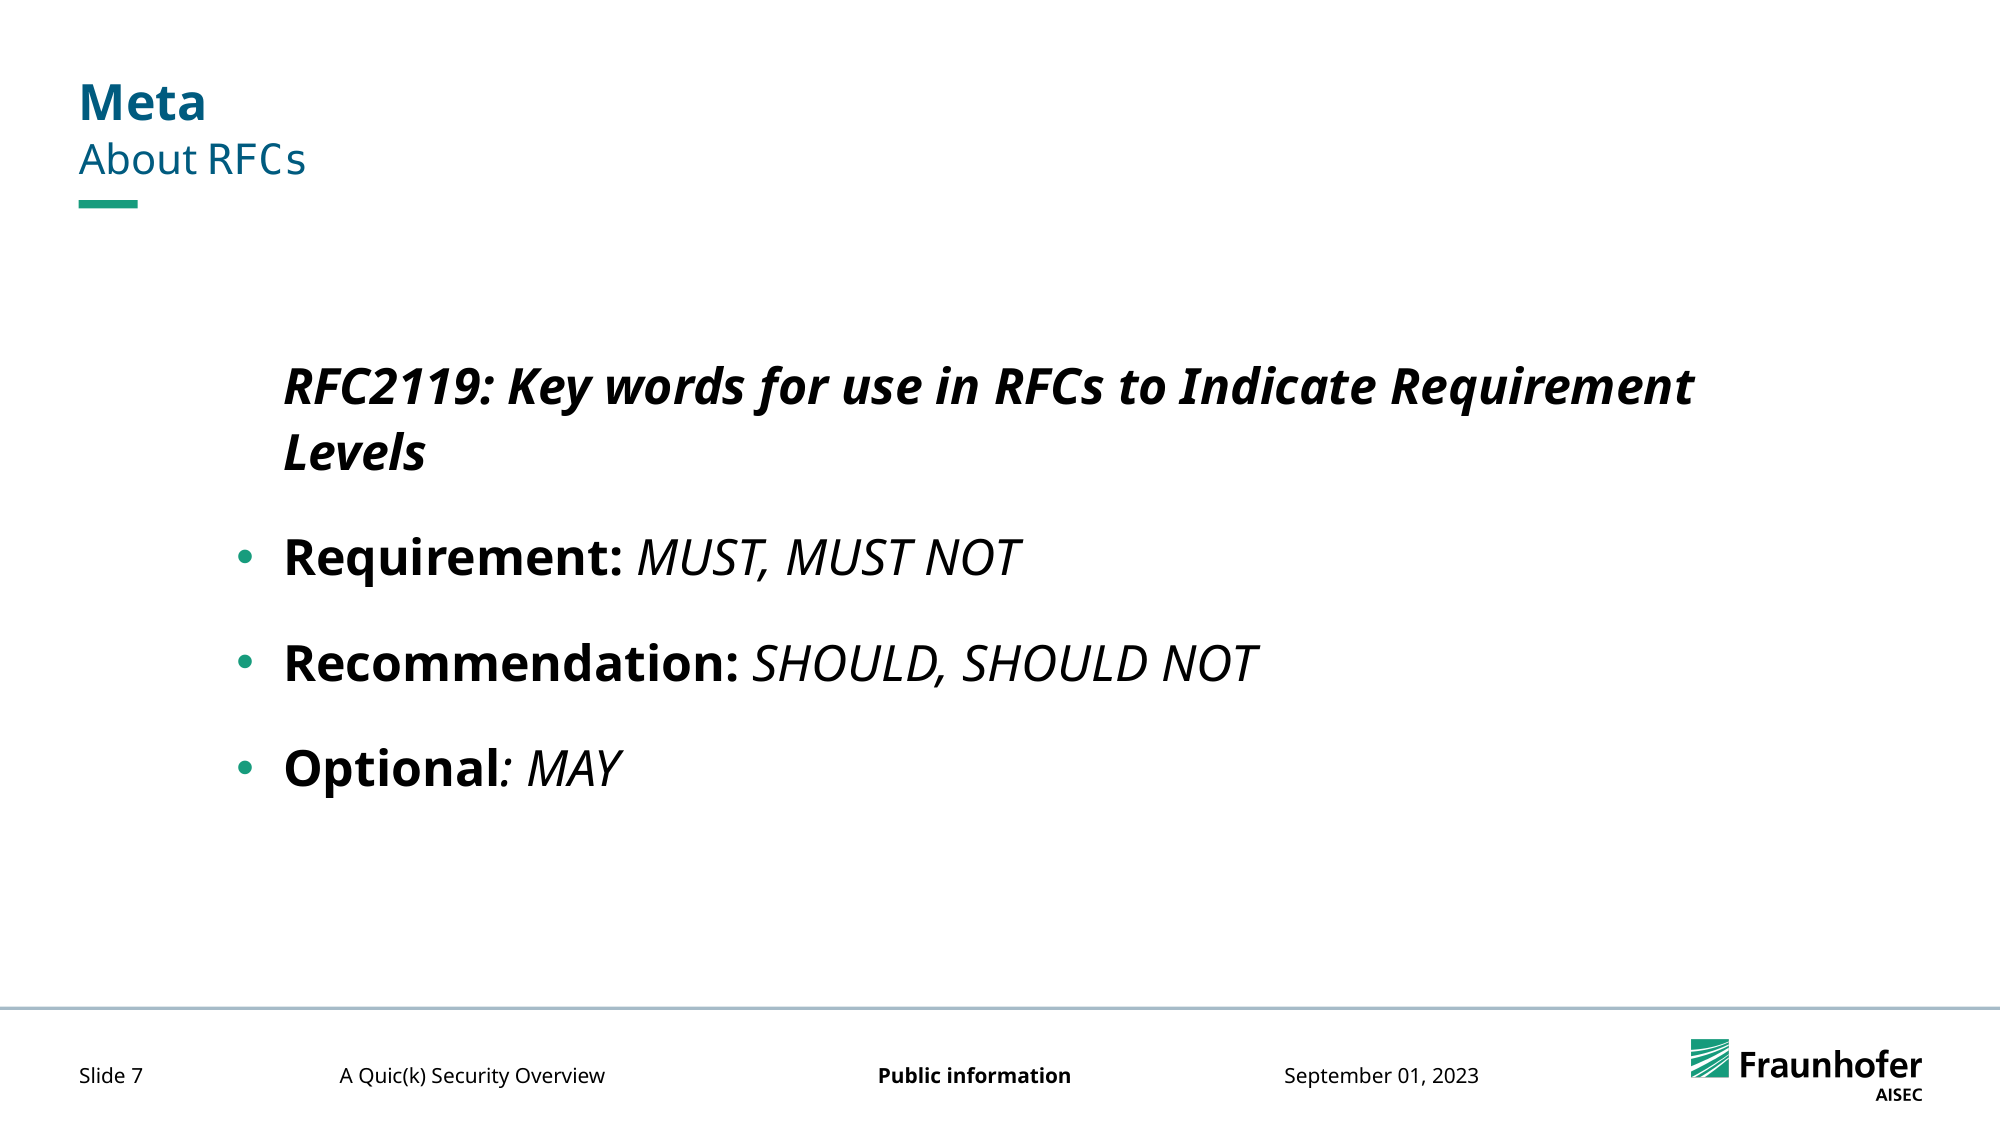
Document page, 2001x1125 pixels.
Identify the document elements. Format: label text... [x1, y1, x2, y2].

list About RFCs [78, 127, 1922, 180]
picture [1691, 1039, 1922, 1101]
title Meta [78, 64, 1922, 127]
list RFC2119: Key words for use in RFCs to Indicate Requirement Levels Requirement: MUST, MUST NOT Recommendation: SHOULD, SHOULD NOT Optional: MAY [236, 348, 1772, 827]
